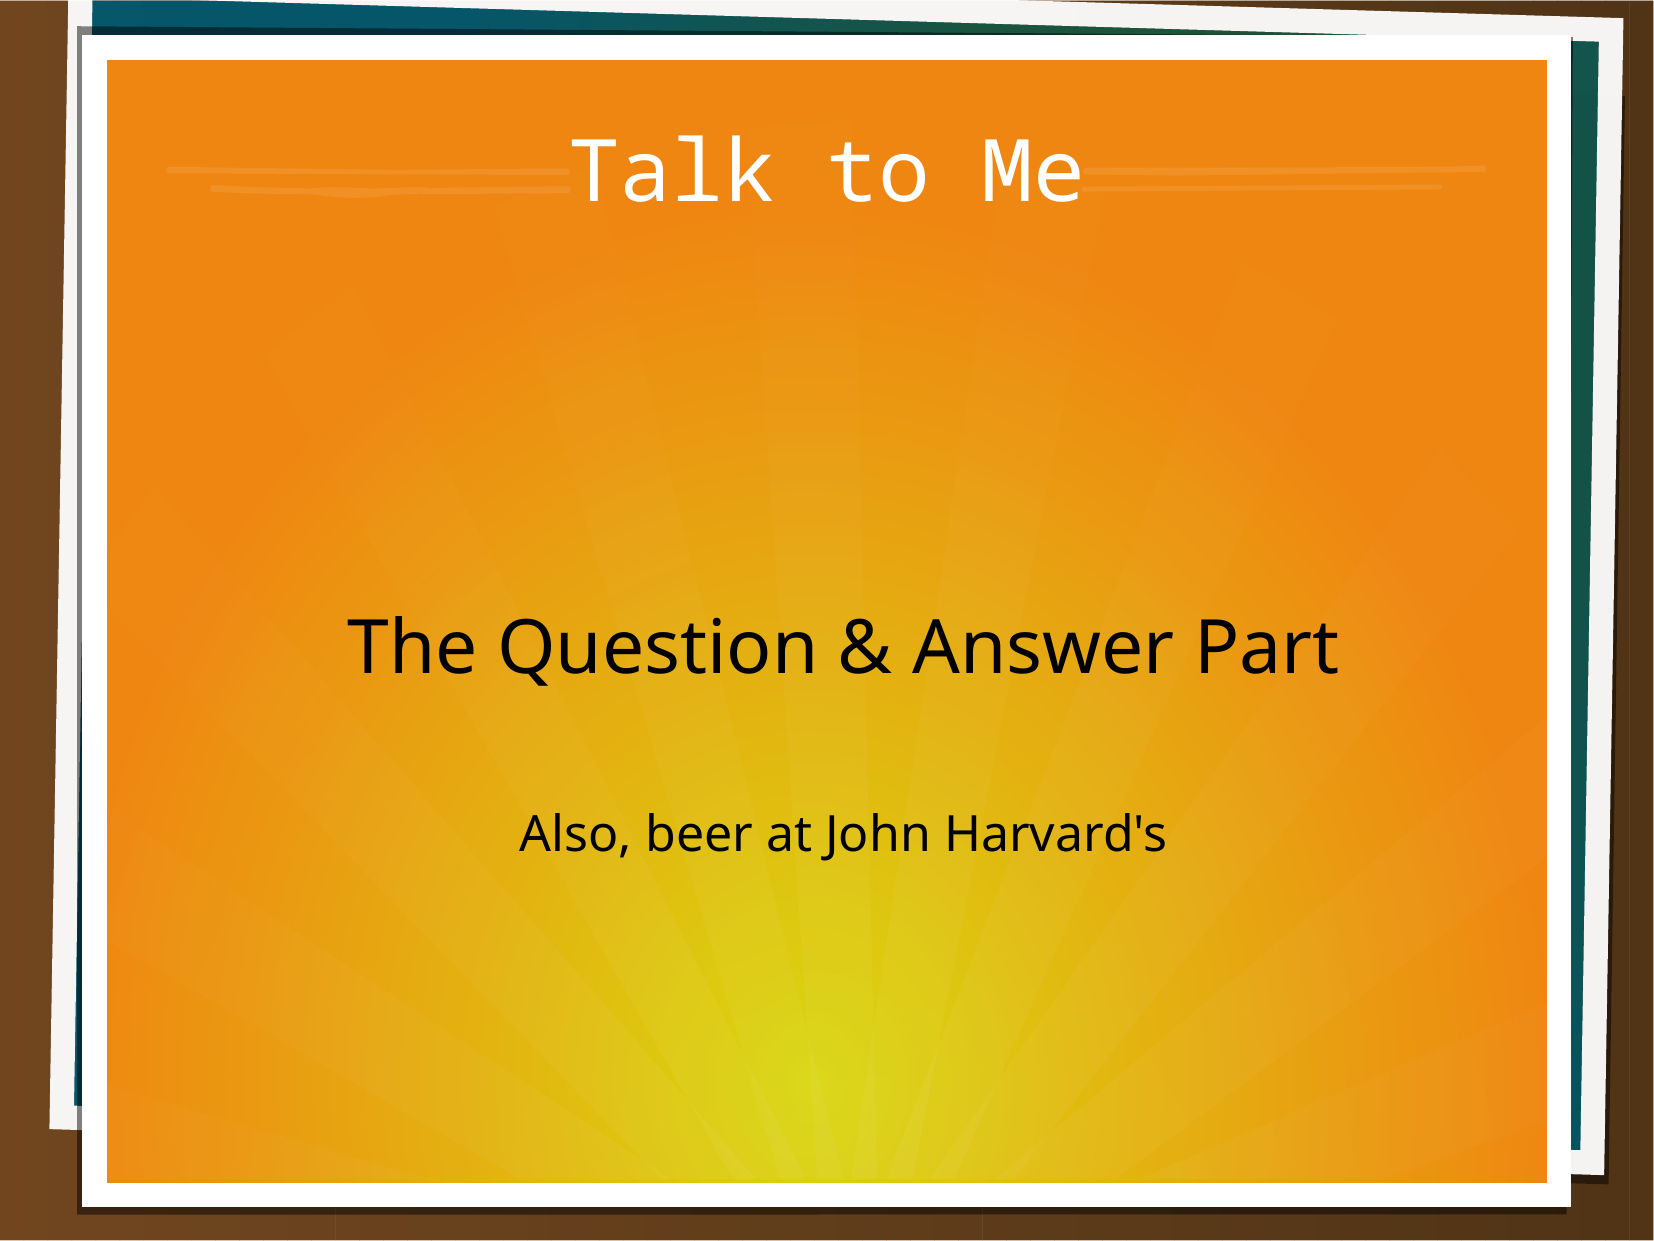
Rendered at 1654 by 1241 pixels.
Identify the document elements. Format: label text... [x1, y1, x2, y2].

title Talk to Me [566, 78, 1087, 257]
subtitle The Question & Answer Part Also, beer at John Harvard's [150, 290, 1538, 1171]
